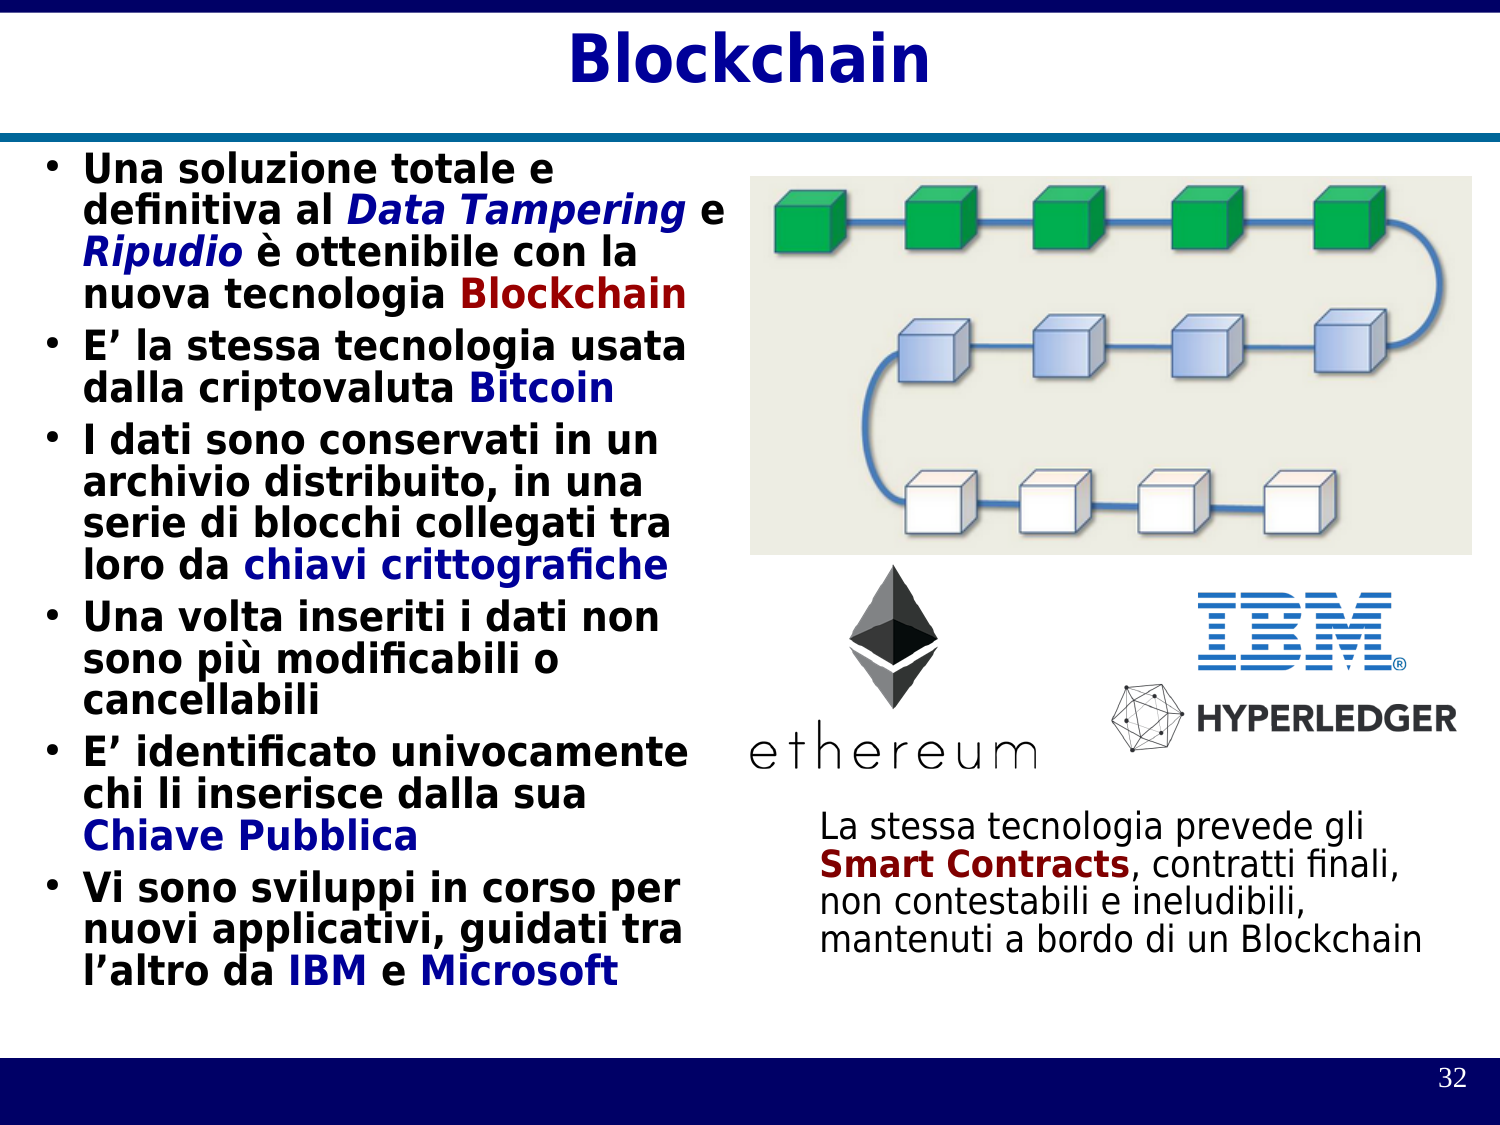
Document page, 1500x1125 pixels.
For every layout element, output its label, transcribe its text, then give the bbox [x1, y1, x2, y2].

picture [1095, 569, 1473, 783]
picture [750, 176, 1472, 555]
title Blockchain [30, 0, 1471, 126]
picture [750, 564, 1036, 769]
text_box La stessa tecnologia prevede gli Smart Contracts, contratti finali, non contestabili e ineludibili, mantenuti a bordo di un Blockchain [819, 810, 1424, 966]
list Una soluzione totale e definitiva al Data Tampering e Ripudio è ottenibile con la nuova tecnologia Blockchain E’ la stessa tecnologia usata dalla criptovaluta Bitcoin I dati sono conservati in un archivio distribuito, in una serie di blocchi collegati tra loro da chiavi crittografiche Una volta inseriti i dati non sono più modificabili o cancellabili E’ identificato univocamente chi li inserisce dalla sua Chiave Pubblica Vi sono sviluppi in corso per nuovi applicativi, guidati tra l’altro da IBM e Microsoft [0, 149, 733, 1021]
